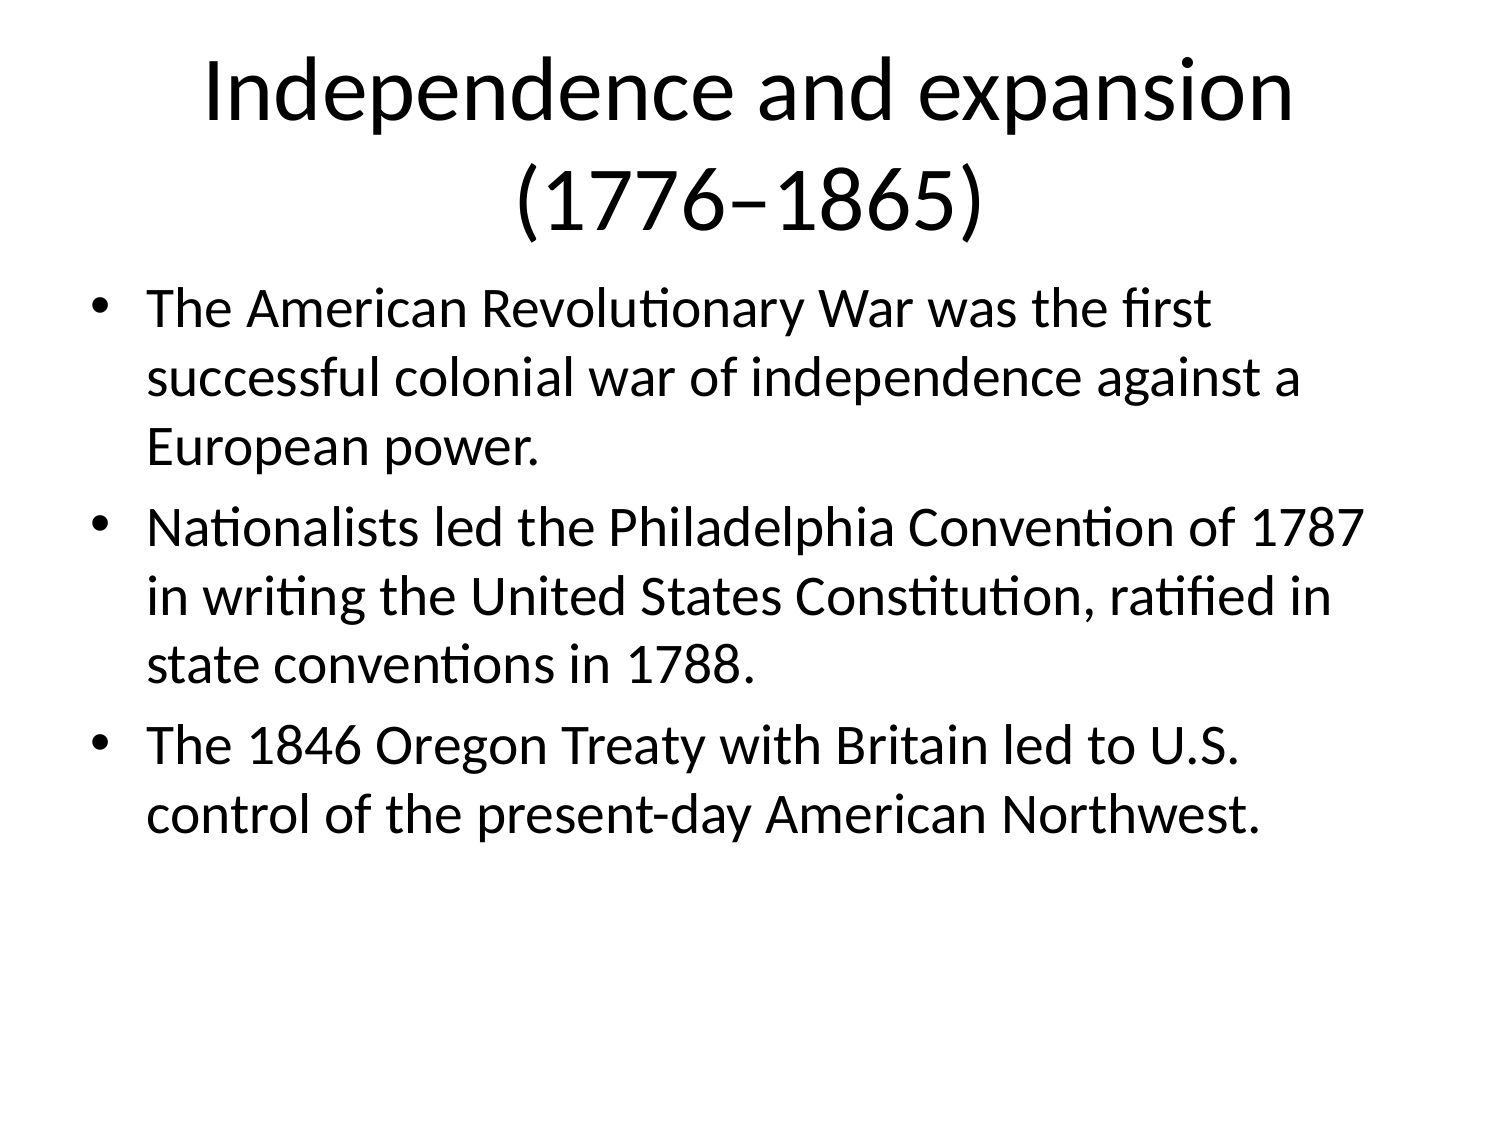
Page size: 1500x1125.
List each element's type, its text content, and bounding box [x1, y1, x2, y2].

list The American Revolutionary War was the first successful colonial war of independence against a European power. Nationalists led the Philadelphia Convention of 1787 in writing the United States Constitution, ratified in state conventions in 1788. The 1846 Oregon Treaty with Britain led to U.S. control of the present-day American Northwest. [75, 262, 1425, 1005]
title Independence and expansion (1776–1865) [75, 45, 1425, 233]
